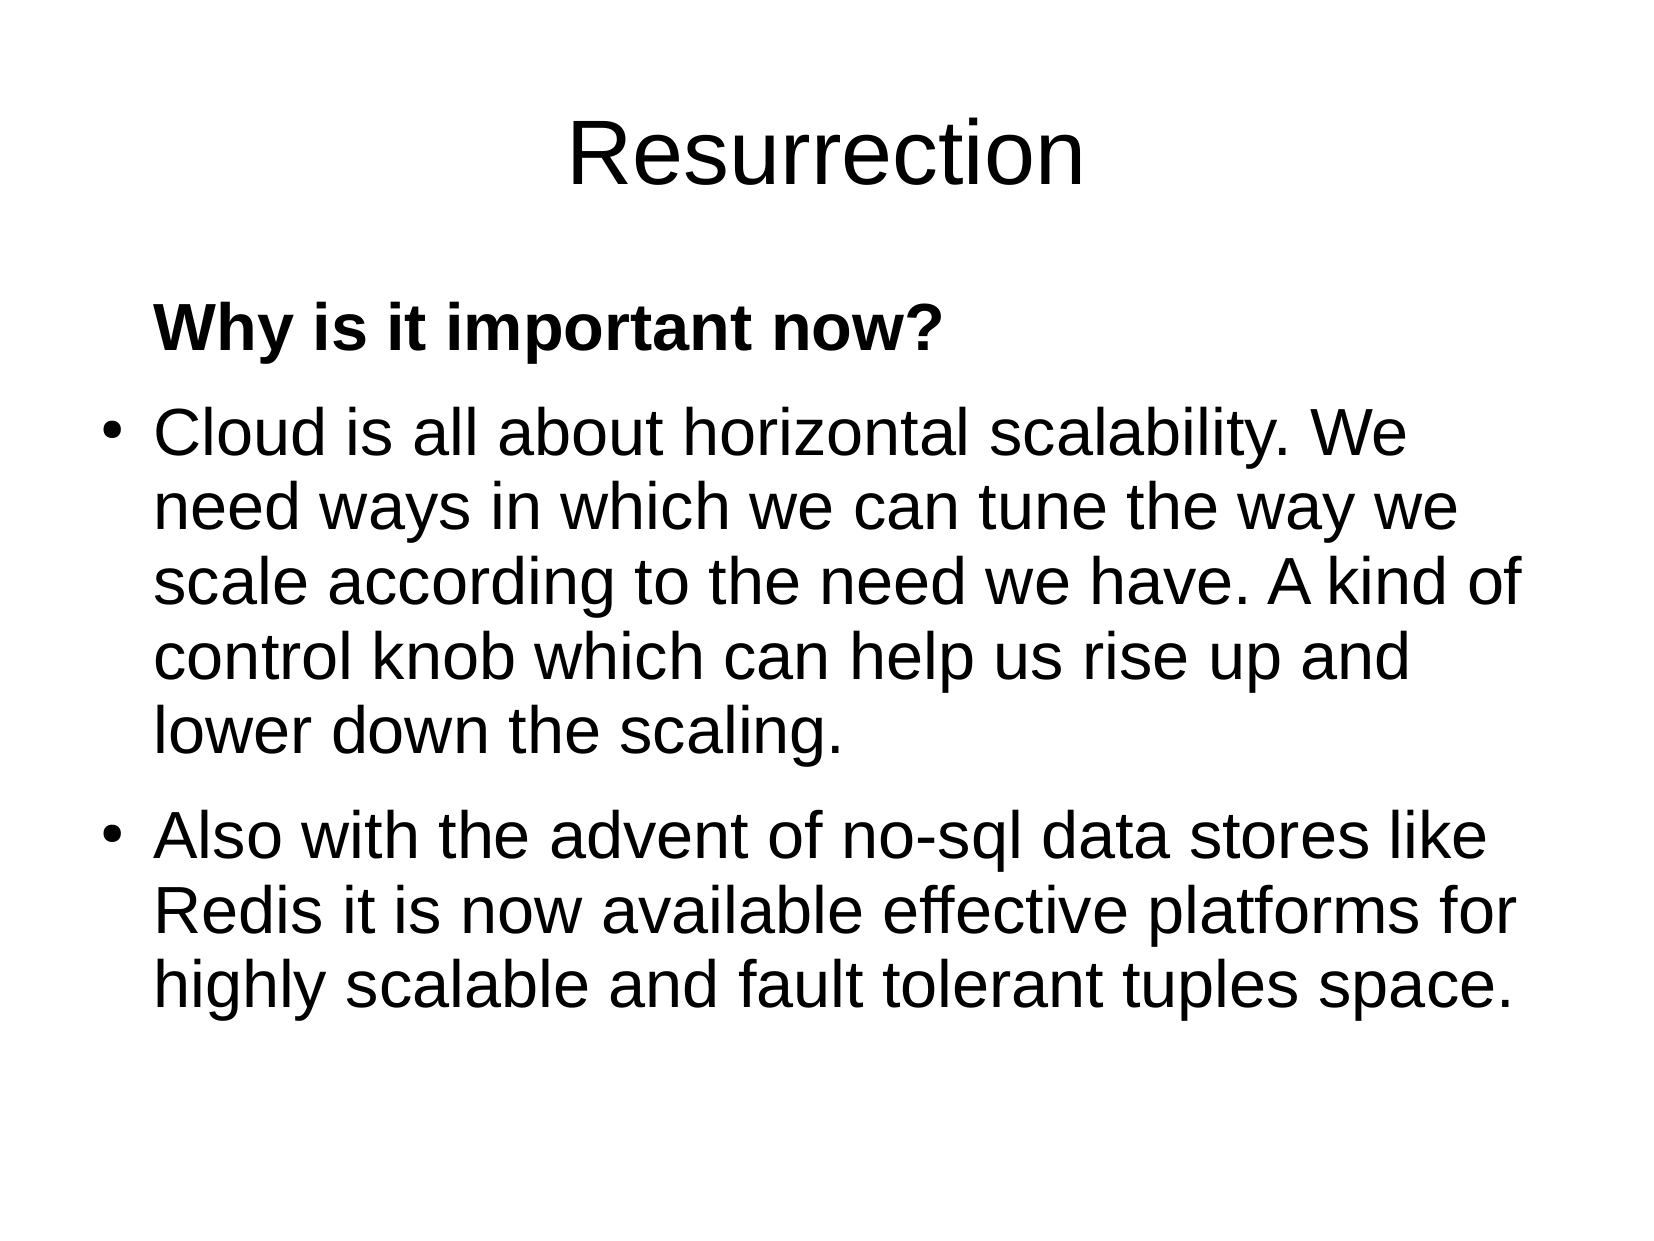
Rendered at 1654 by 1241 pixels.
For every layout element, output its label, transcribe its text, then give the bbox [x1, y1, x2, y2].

list Why is it important now? Cloud is all about horizontal scalability. We need ways in which we can tune the way we scale according to the need we have. A kind of control knob which can help us rise up and lower down the scaling. Also with the advent of no-sql data stores like Redis it is now available effective platforms for highly scalable and fault tolerant tuples space. [82, 290, 1571, 1109]
title Resurrection [82, 56, 1571, 250]
